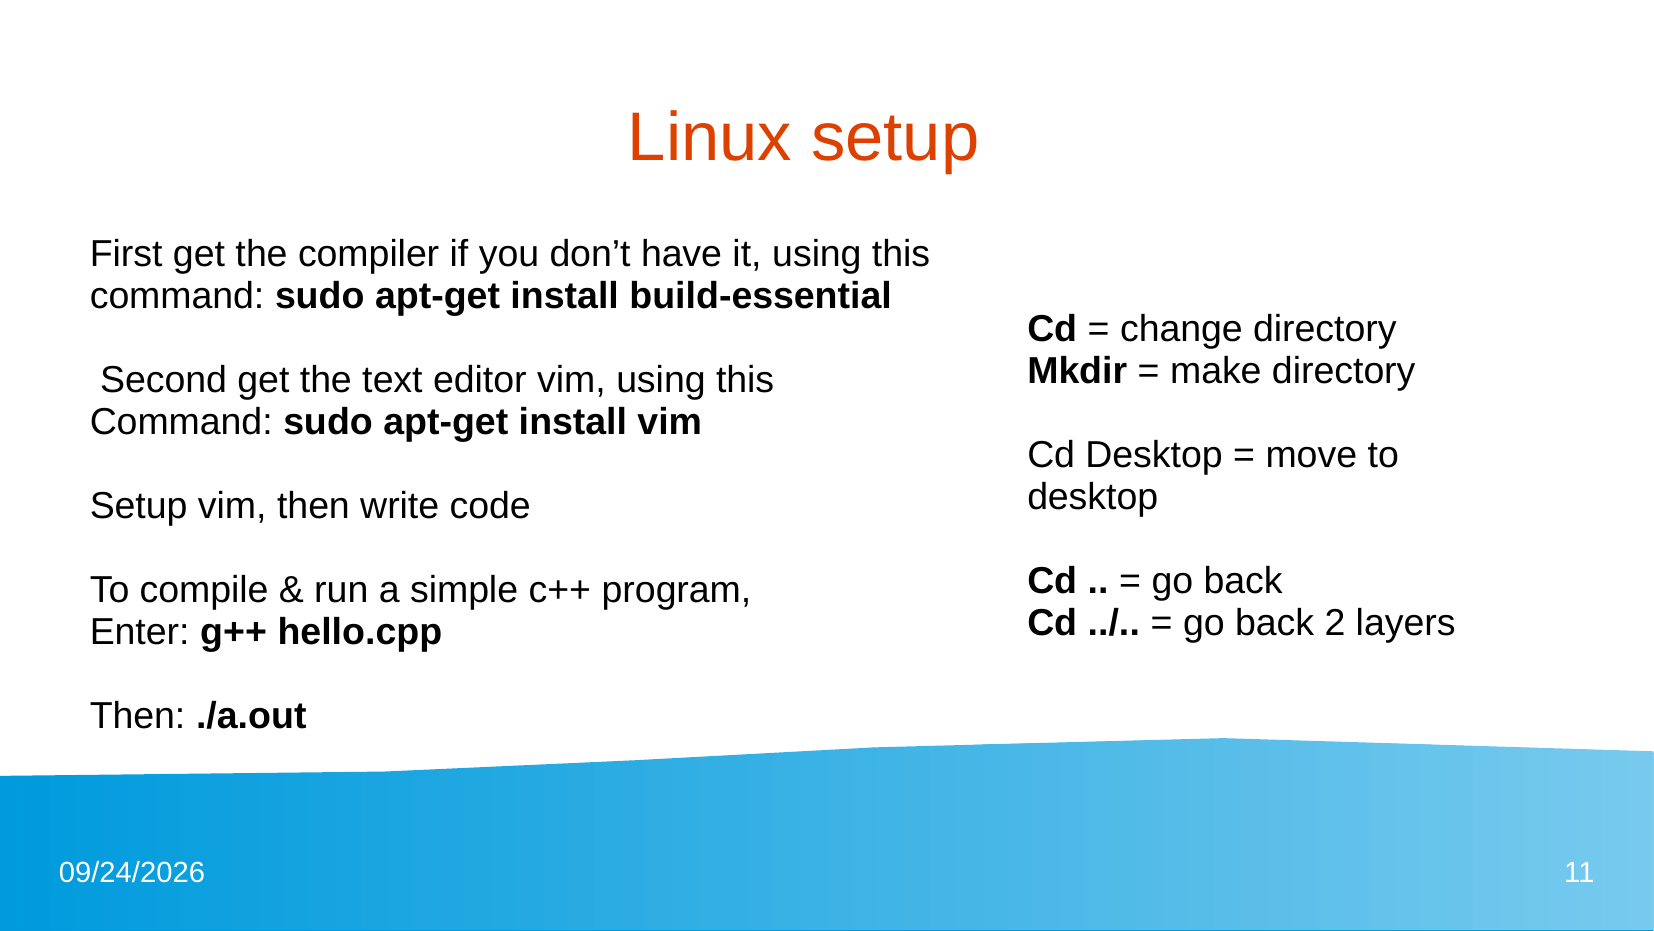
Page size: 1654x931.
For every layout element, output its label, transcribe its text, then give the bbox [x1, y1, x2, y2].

text_box Cd = change directory Mkdir = make directory Cd Desktop = move to desktop Cd .. = go back Cd ../.. = go back 2 layers [1012, 300, 1538, 651]
title Linux setup [75, 47, 1552, 226]
text_box First get the compiler if you don’t have it, using this command: sudo apt-get install build-essential Second get the text editor vim, using this Command: sudo apt-get install vim Setup vim, then write code To compile & run a simple c++ program, Enter: g++ hello.cpp Then: ./a.out [75, 225, 1013, 751]
